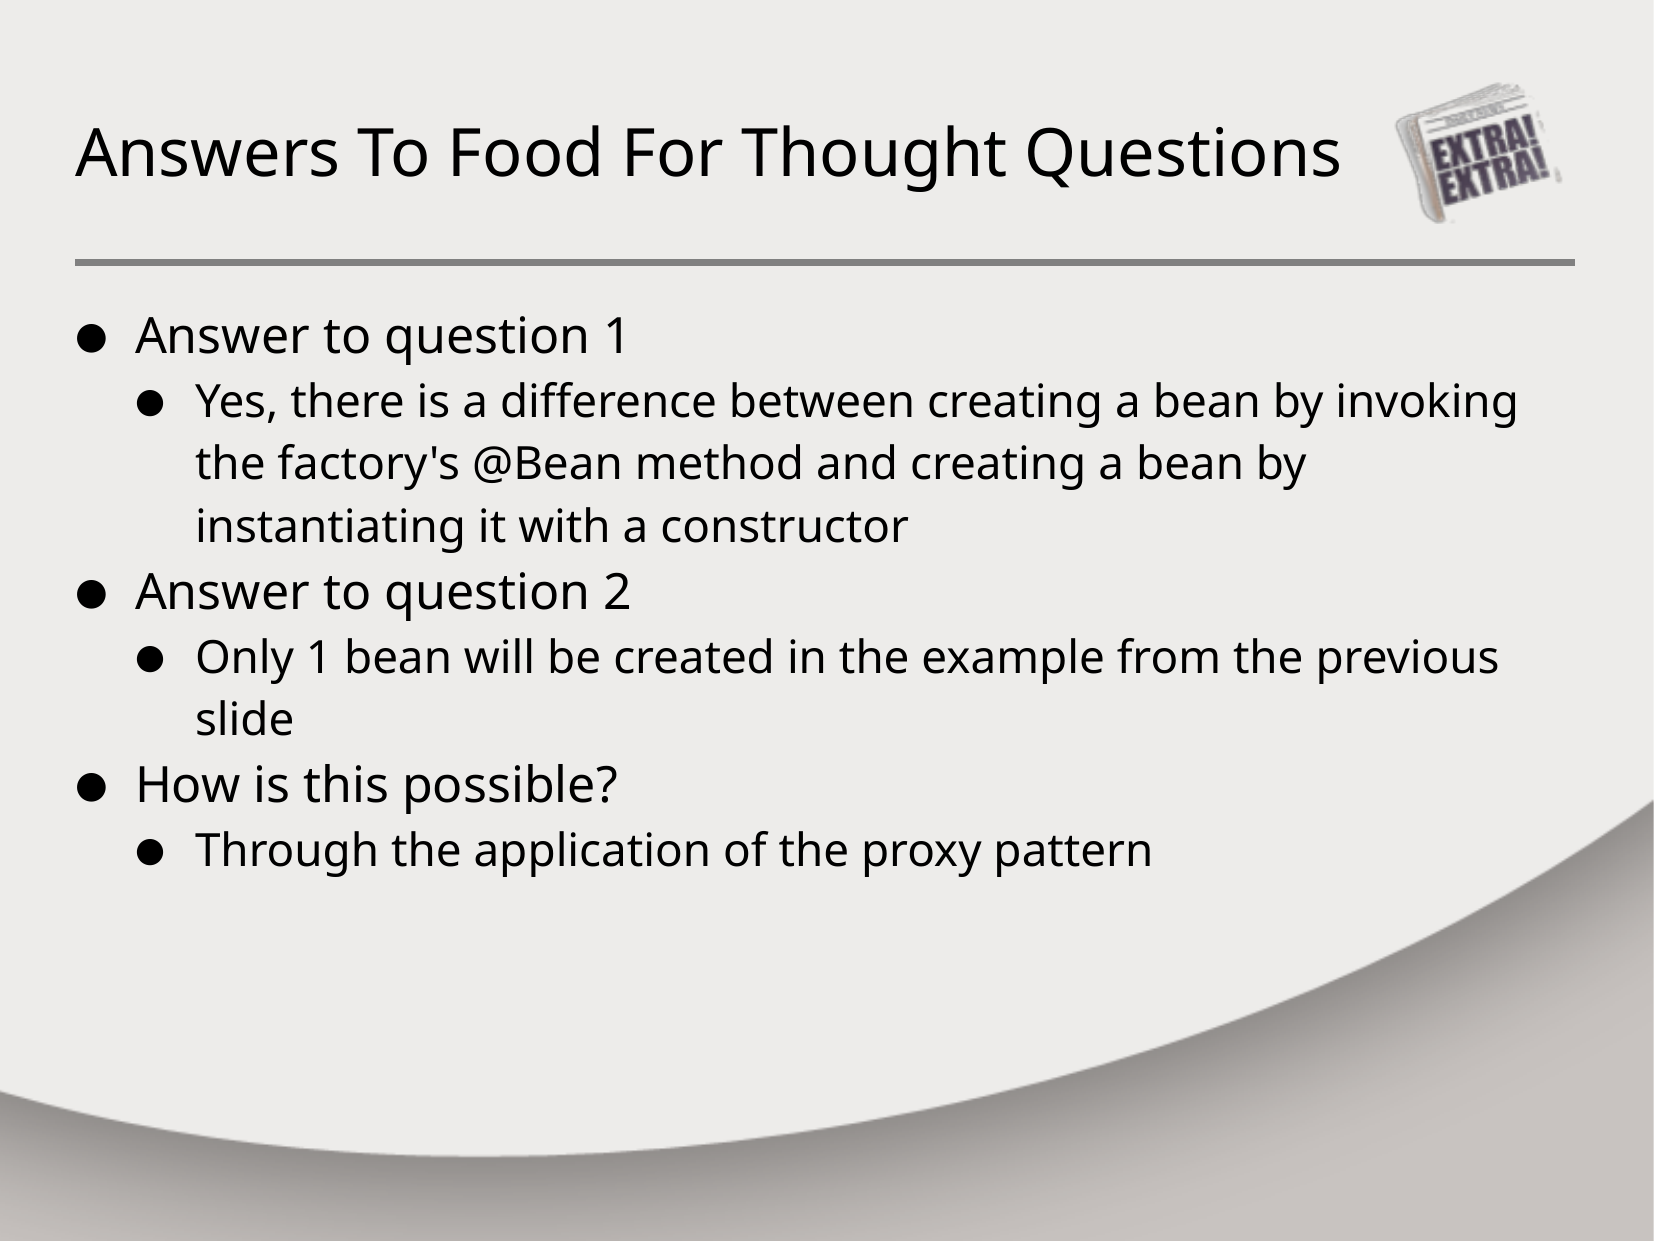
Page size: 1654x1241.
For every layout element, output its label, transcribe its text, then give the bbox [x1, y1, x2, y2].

picture [0, 0, 1654, 1241]
title Answers To Food For Thought Questions [75, 75, 1387, 226]
list Answer to question 1 Yes, there is a difference between creating a bean by invoking the factory's @Bean method and creating a bean by instantiating it with a constructor Answer to question 2 Only 1 bean will be created in the example from the previous slide How is this possible? Through the application of the proxy pattern [75, 300, 1576, 1163]
